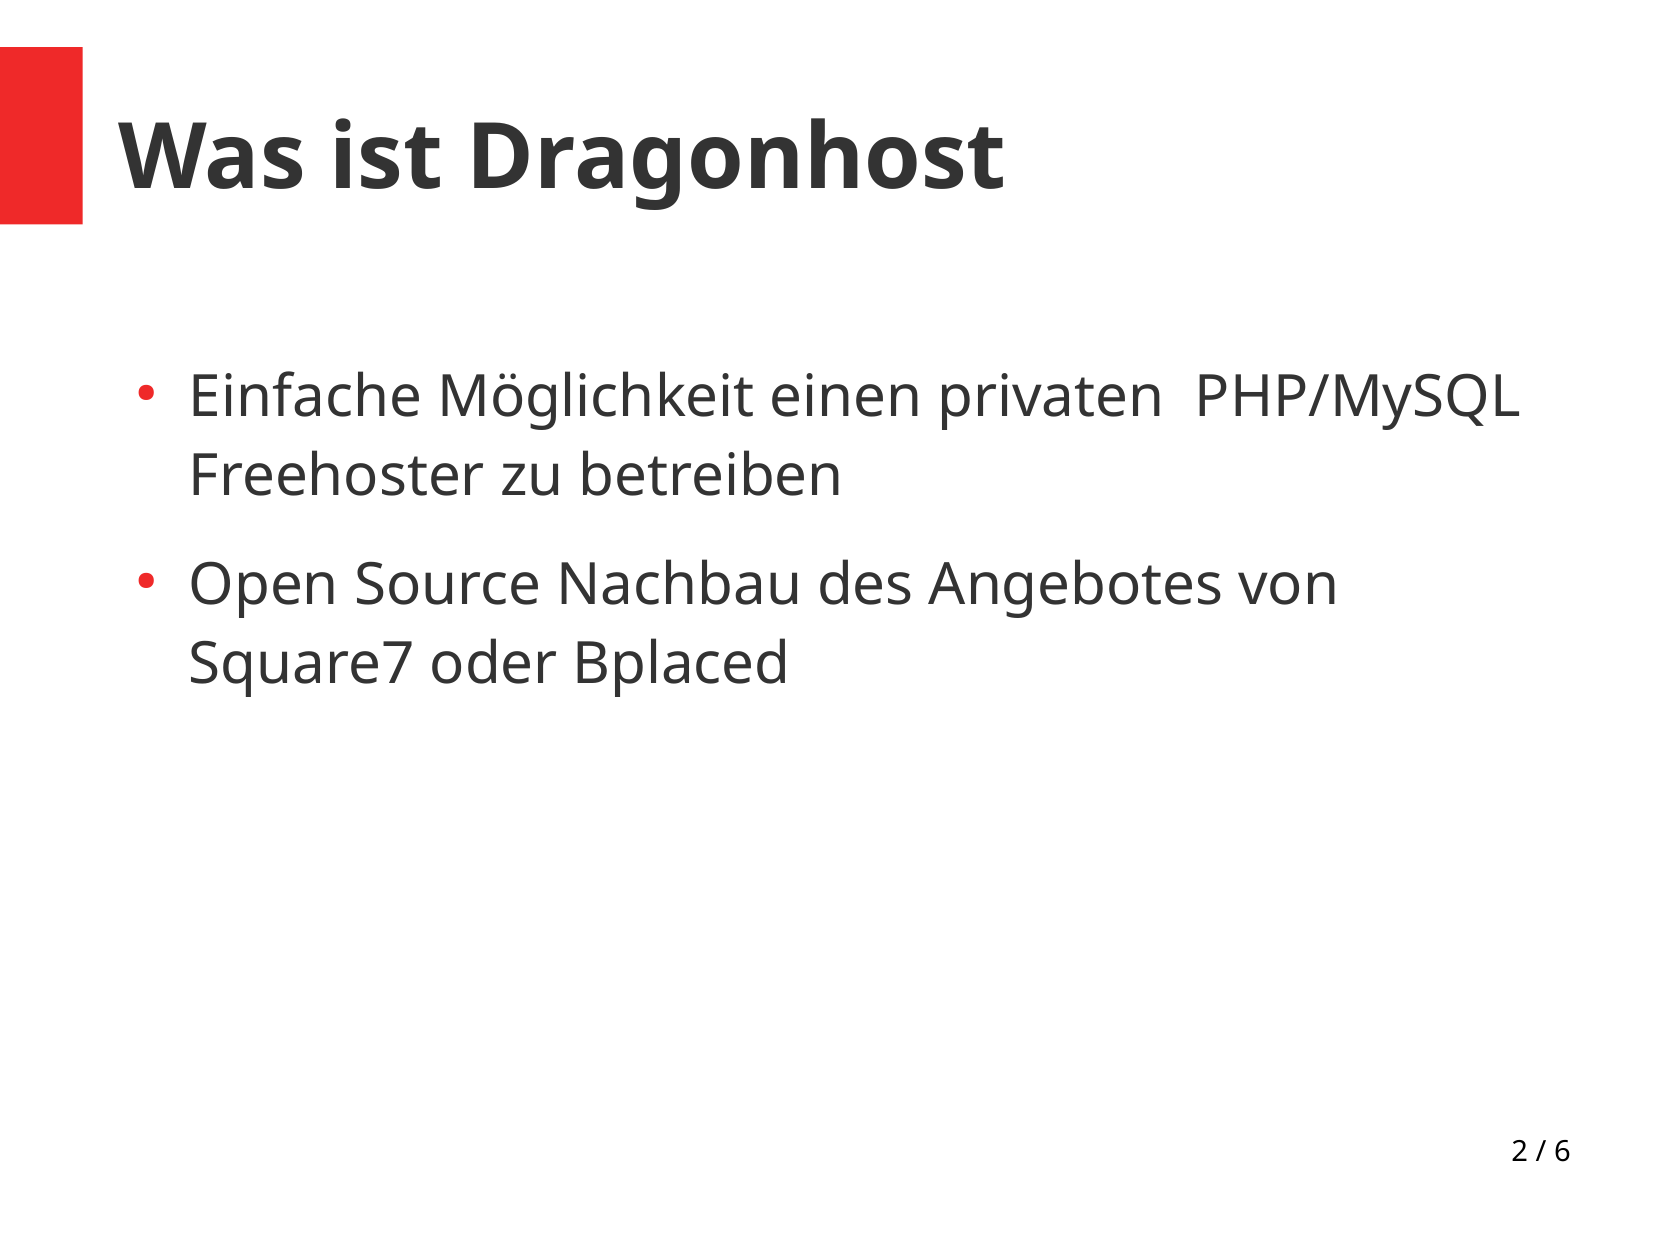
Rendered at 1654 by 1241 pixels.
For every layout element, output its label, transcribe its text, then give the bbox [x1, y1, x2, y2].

list Einfache Möglichkeit einen privaten PHP/MySQL Freehoster zu betreiben Open Source Nachbau des Angebotes von Square7 oder Bplaced [118, 354, 1536, 1074]
title Was ist Dragonhost [118, 49, 1571, 257]
